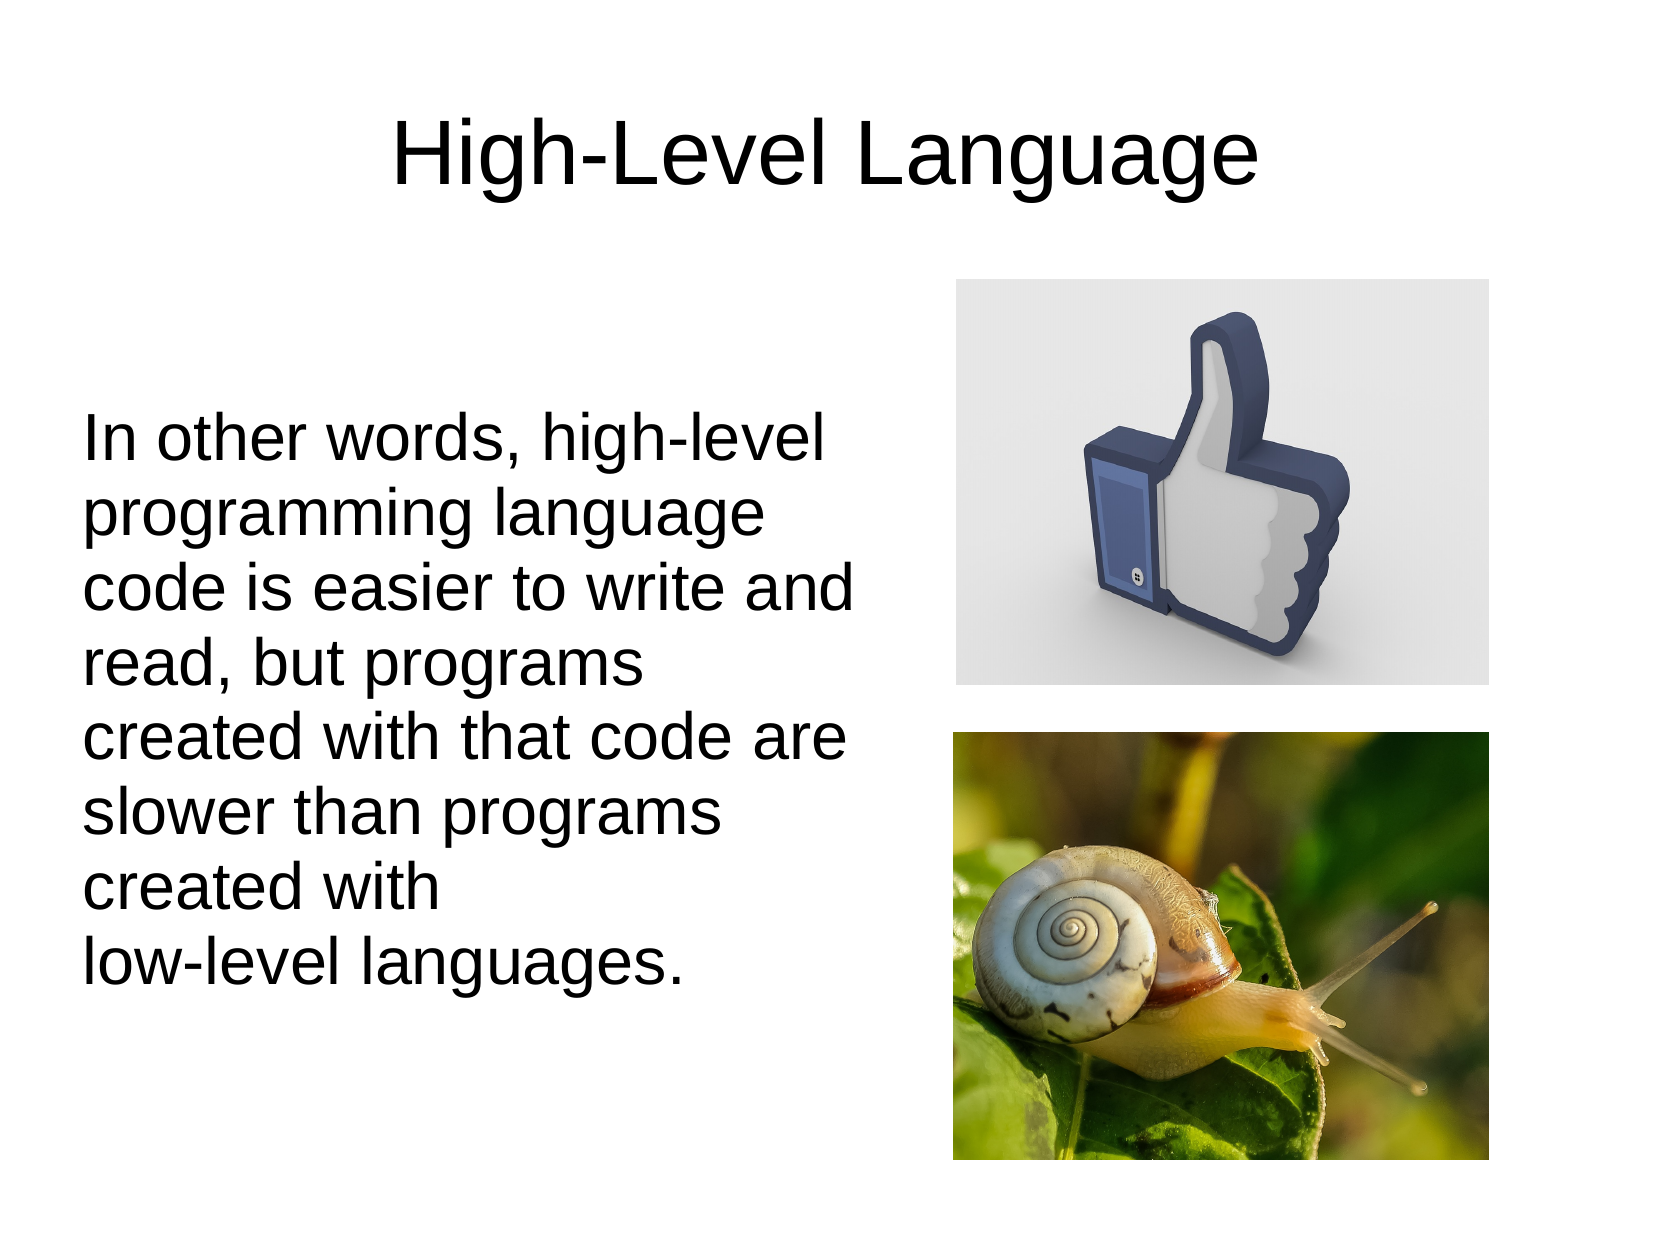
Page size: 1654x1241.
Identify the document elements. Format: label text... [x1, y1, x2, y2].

subtitle In other words, high-level programming language code is easier to write and read, but programs created with that code are slower than programs created with low-level languages. [82, 290, 1571, 1109]
picture [953, 732, 1489, 1160]
picture [956, 279, 1489, 686]
title High-Level Language [82, 49, 1571, 257]
